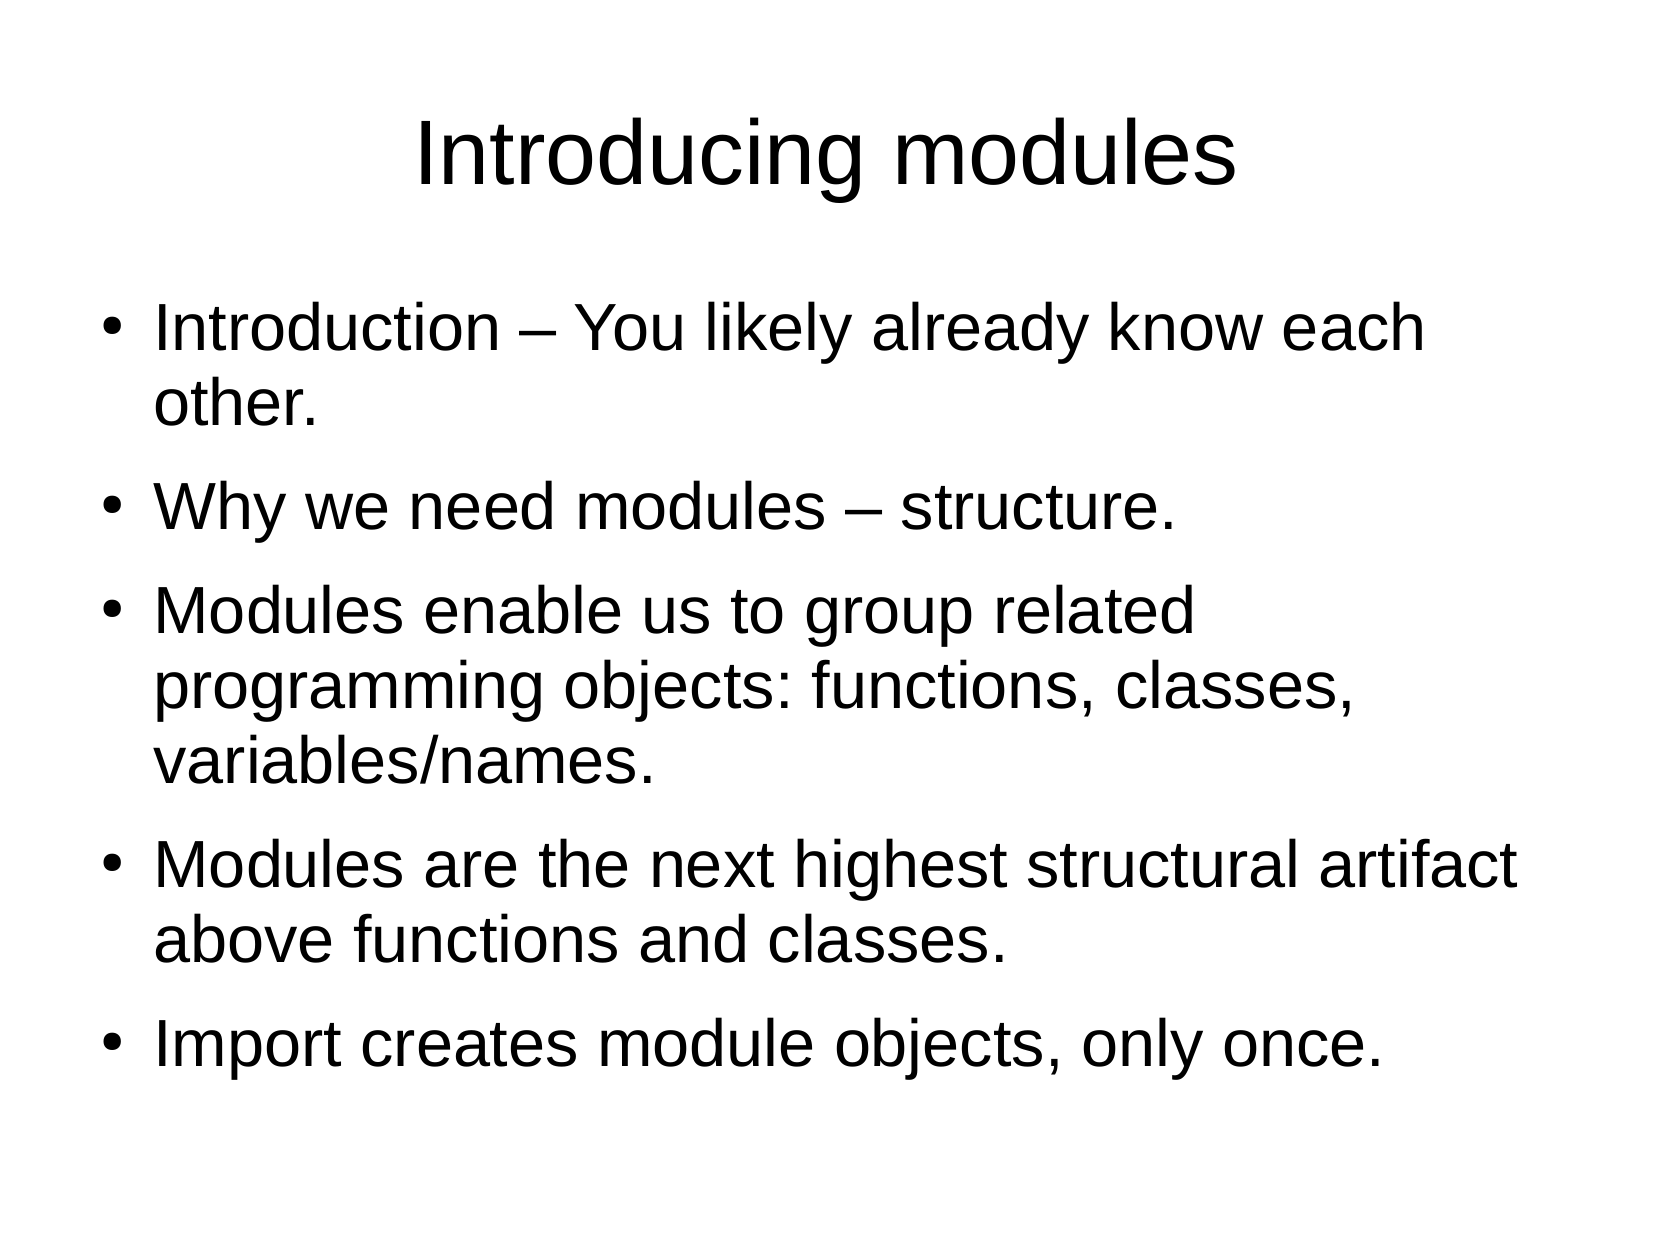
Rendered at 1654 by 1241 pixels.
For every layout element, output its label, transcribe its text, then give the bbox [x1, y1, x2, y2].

list Introduction – You likely already know each other. Why we need modules – structure. Modules enable us to group related programming objects: functions, classes, variables/names. Modules are the next highest structural artifact above functions and classes. Import creates module objects, only once. [82, 290, 1571, 1109]
title Introducing modules [82, 49, 1571, 257]
